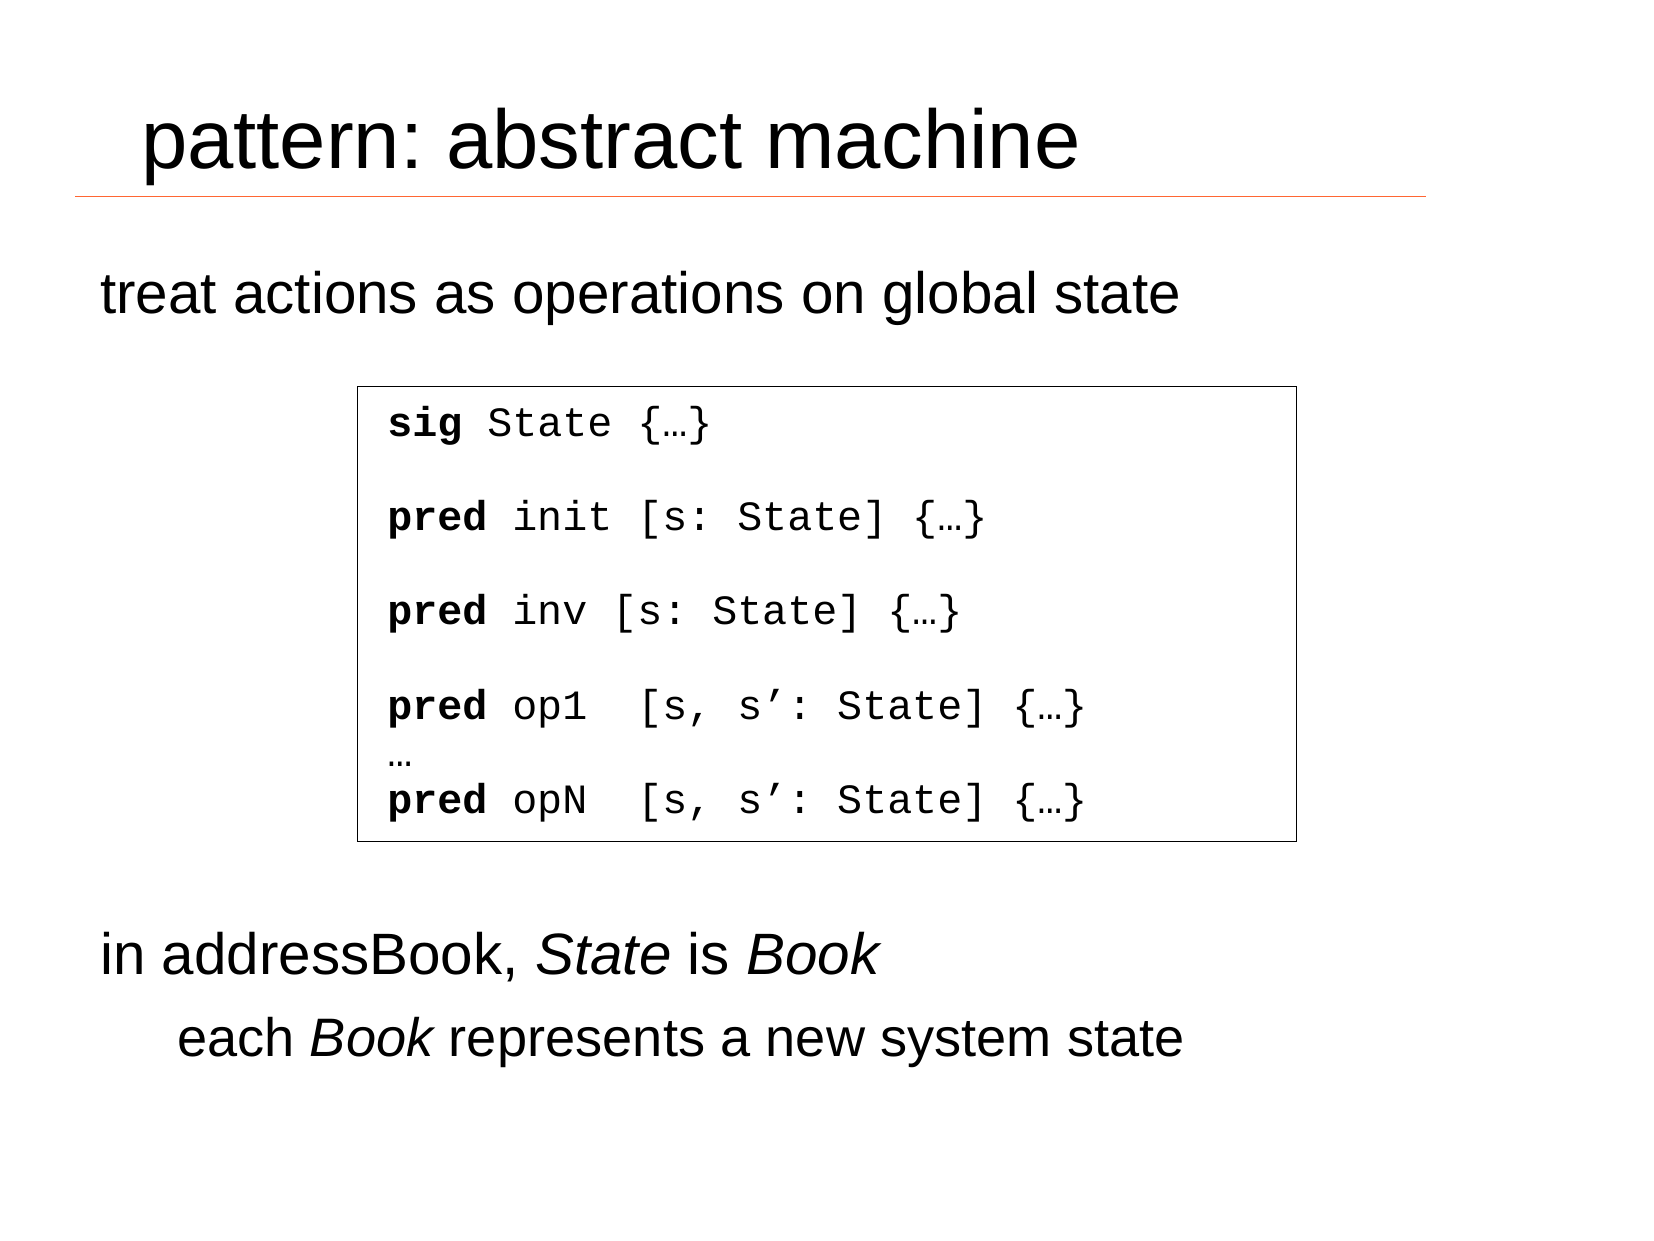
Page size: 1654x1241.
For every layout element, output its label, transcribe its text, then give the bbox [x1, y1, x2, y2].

list treat actions as operations on global state in addressBook, State is Book each Book represents a new system state [82, 261, 1571, 1139]
text_box sig State {…} pred init [s: State] {…} pred inv [s: State] {…} pred op1 [s, s’: State] {…} … pred opN [s, s’: State] {…} [357, 386, 1297, 821]
title pattern: abstract machine [141, 86, 1604, 193]
